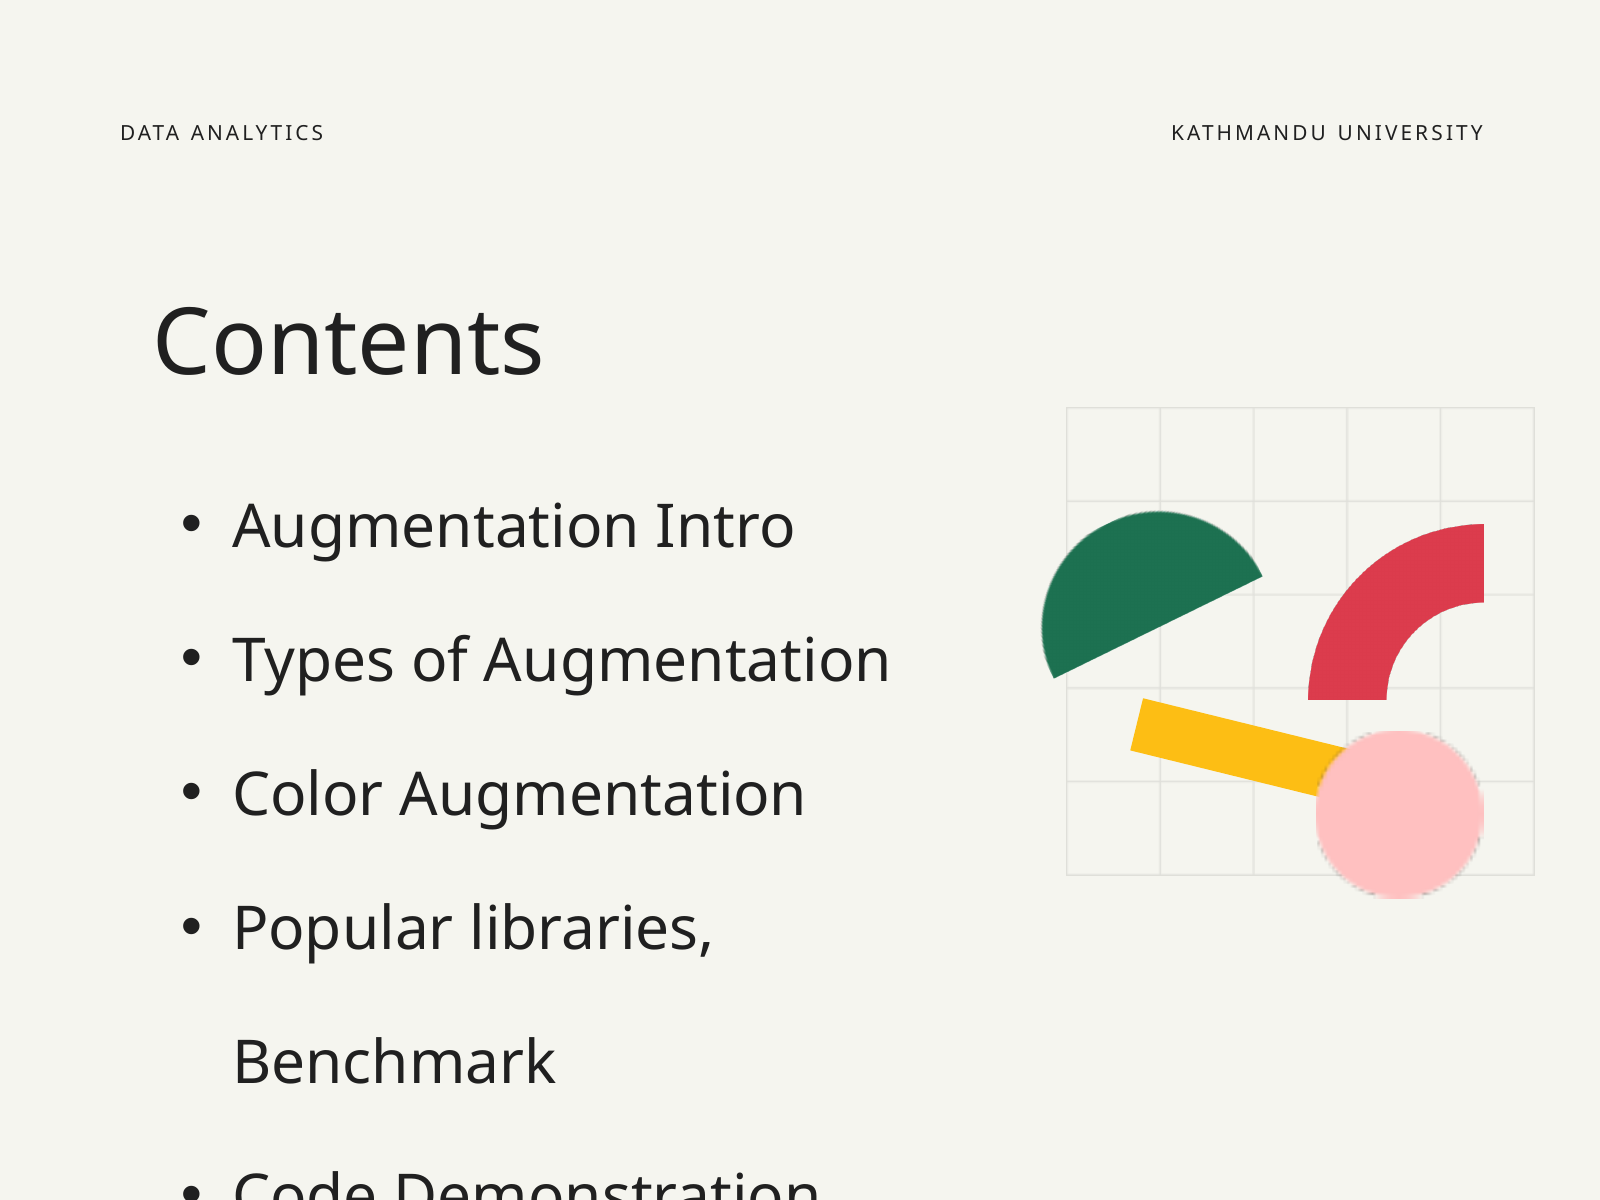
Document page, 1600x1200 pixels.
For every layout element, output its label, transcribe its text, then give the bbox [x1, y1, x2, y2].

text_box DATA ANALYTICS [120, 115, 489, 145]
text_box [1130, 698, 1316, 797]
text_box Augmentation Intro Types of Augmentation Color Augmentation Popular libraries, Benchmark Code Demonstration [129, 424, 1050, 1200]
picture [1050, 407, 1535, 899]
text_box KATHMANDU UNIVERSITY [1113, 115, 1483, 145]
text_box Contents [152, 291, 883, 394]
